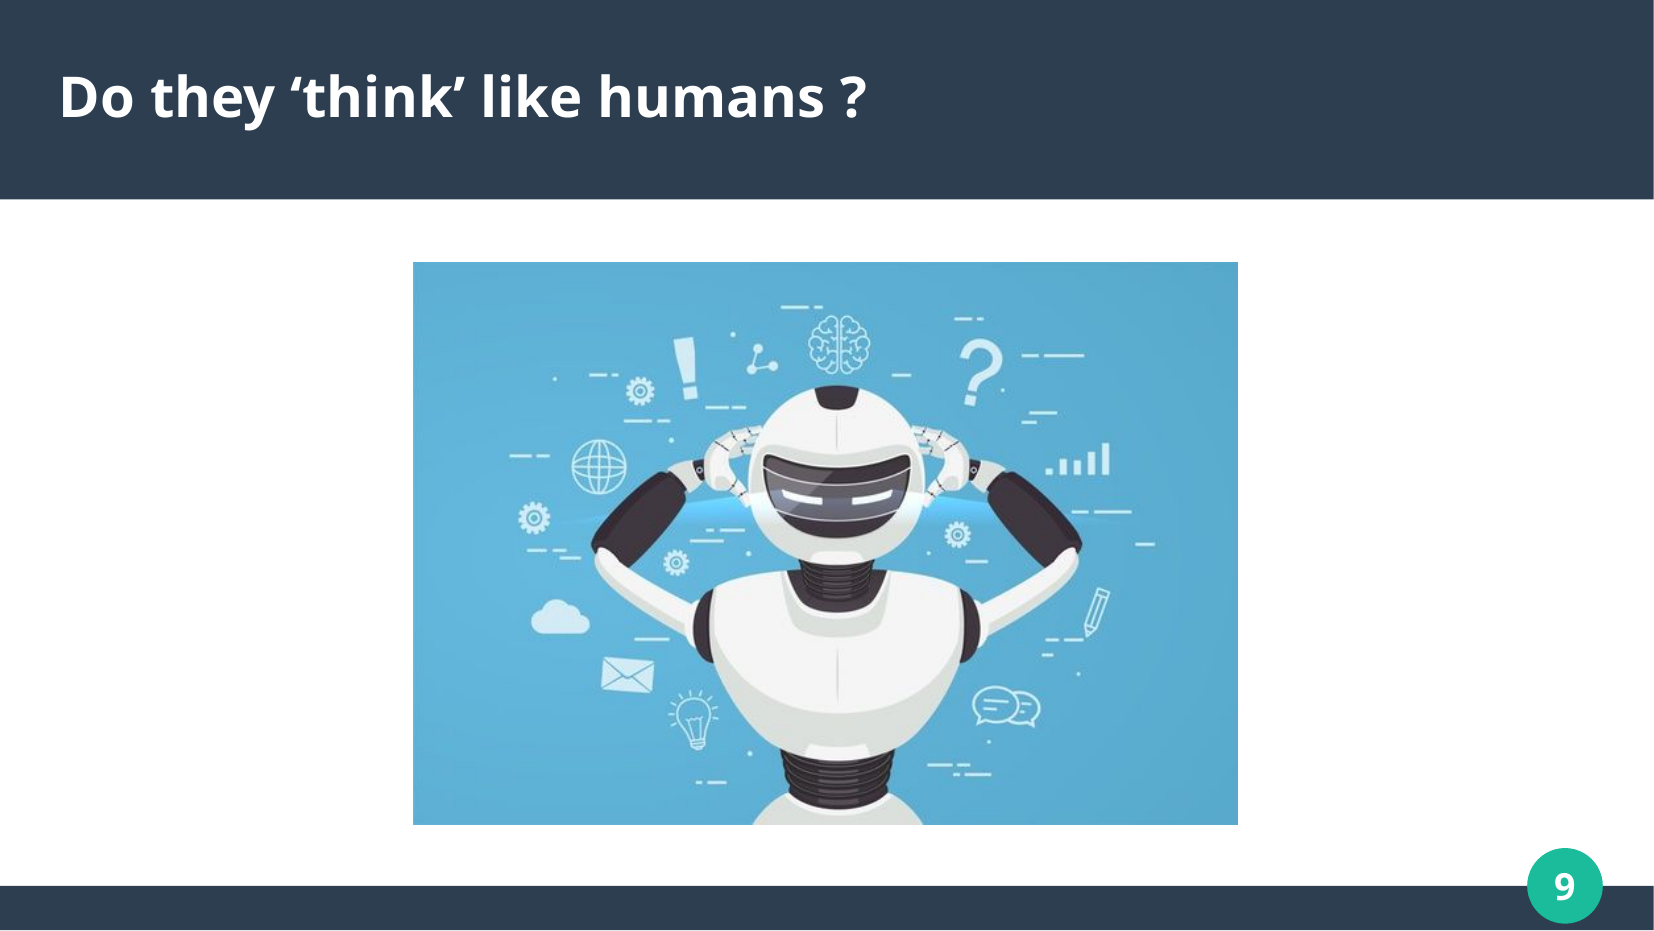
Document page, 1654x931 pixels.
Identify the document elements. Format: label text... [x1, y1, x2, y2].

title Do they ‘think’ like humans ? [59, 37, 1595, 155]
picture [413, 262, 1238, 826]
